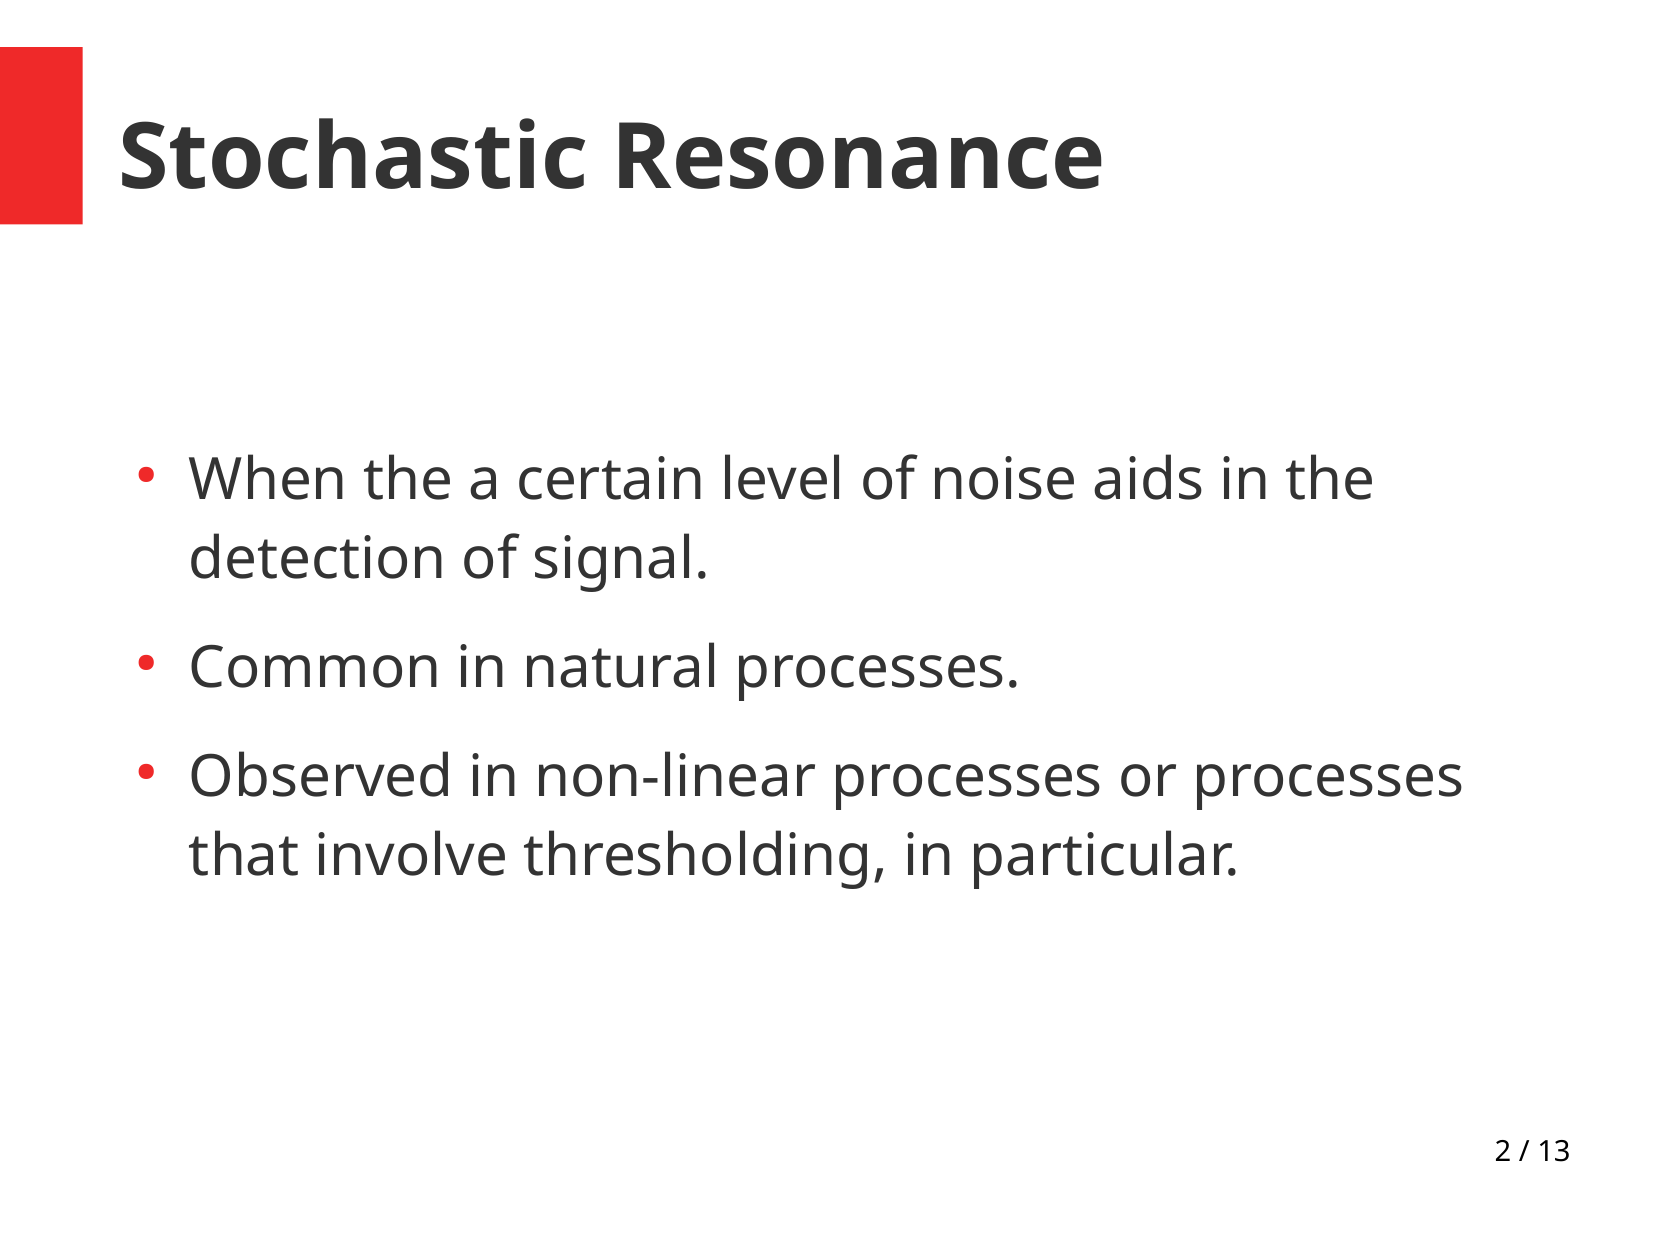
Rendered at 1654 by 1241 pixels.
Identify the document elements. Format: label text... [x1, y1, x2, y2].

title Stochastic Resonance [118, 49, 1571, 257]
list When the a certain level of noise aids in the detection of signal. Common in natural processes. Observed in non-linear processes or processes that involve thresholding, in particular. [118, 437, 1536, 945]
